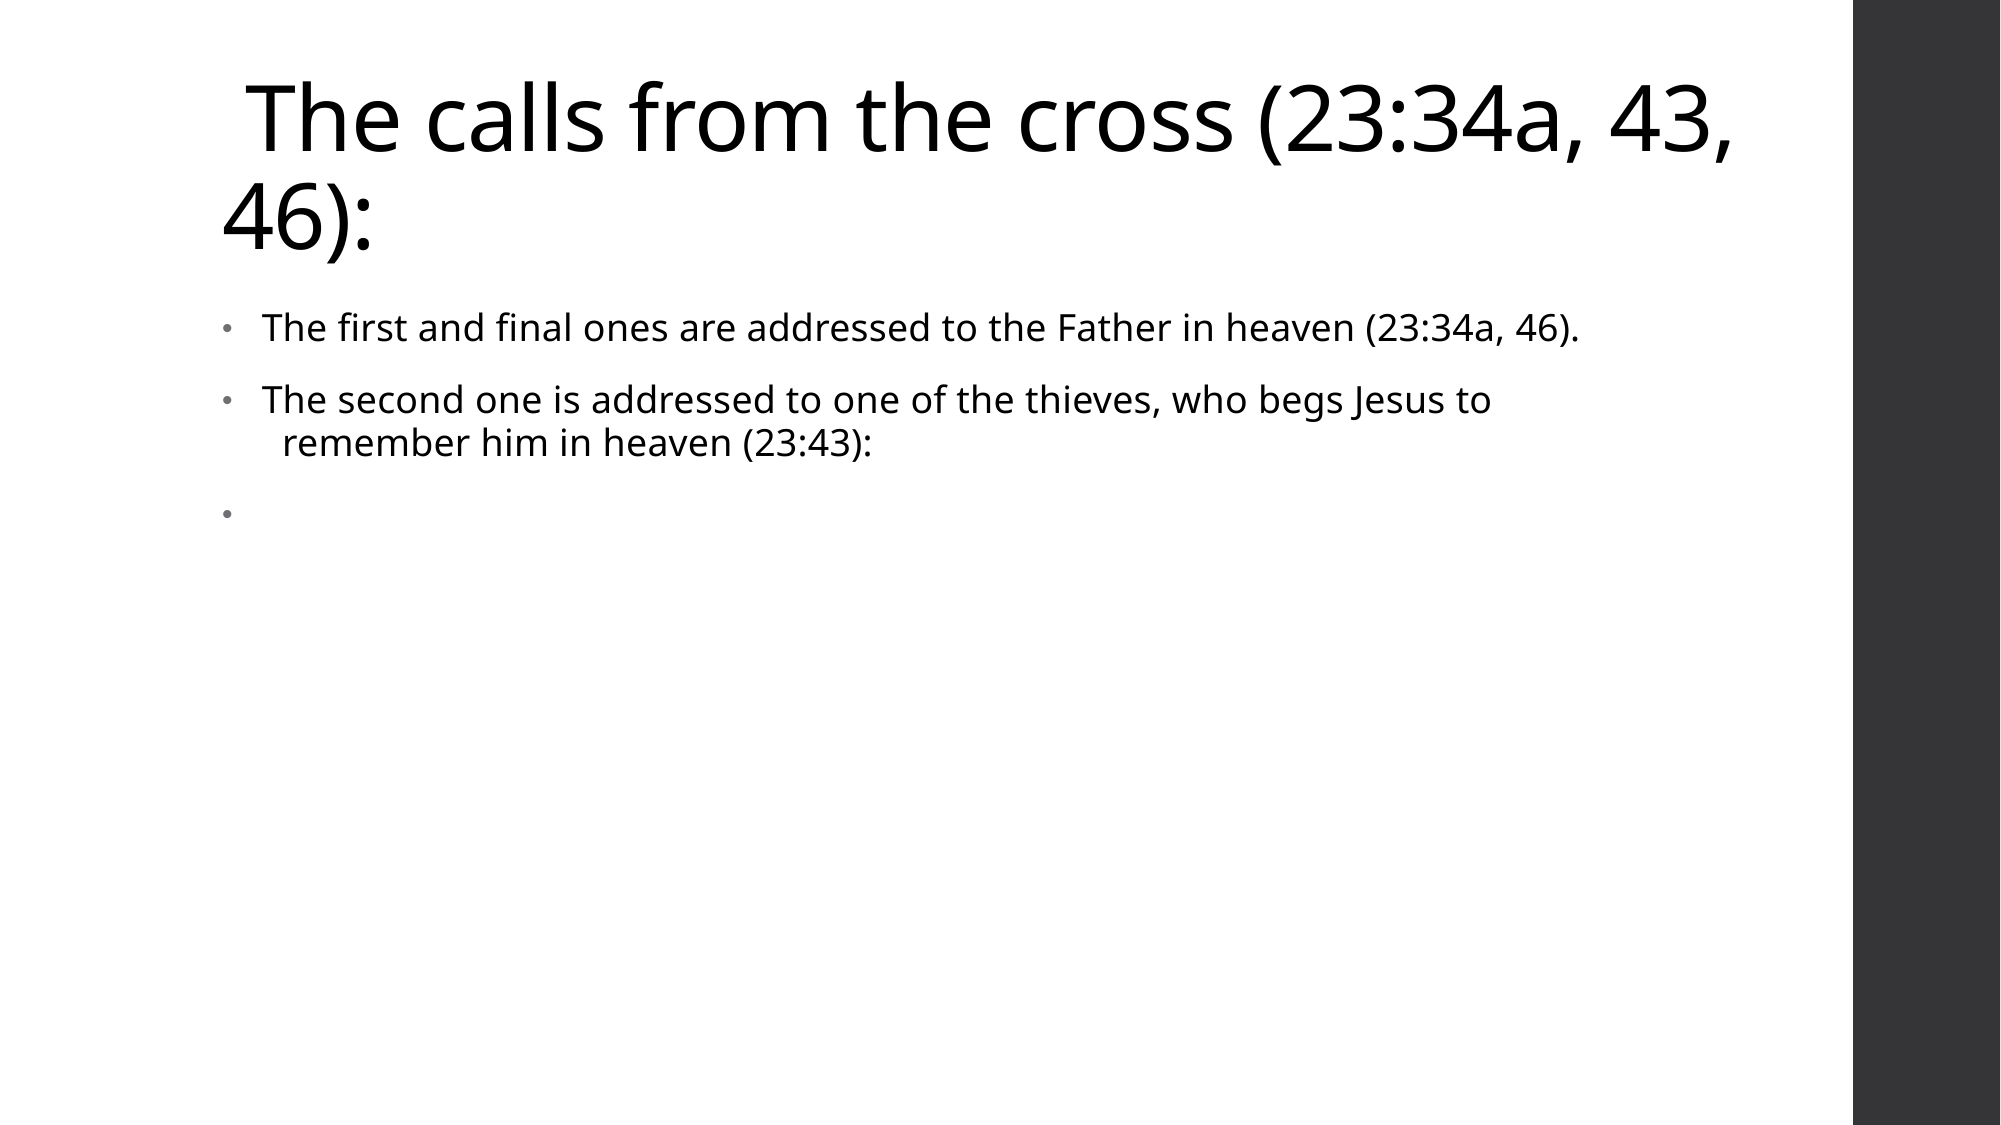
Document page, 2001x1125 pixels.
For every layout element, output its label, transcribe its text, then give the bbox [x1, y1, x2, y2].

title The calls from the cross (23:34a, 43, 46): [206, 60, 1797, 278]
list The first and final ones are addressed to the Father in heaven (23:34a, 46). The second one is addressed to one of the thieves, who begs Jesus to remember him in heaven (23:43): [206, 299, 1617, 1014]
